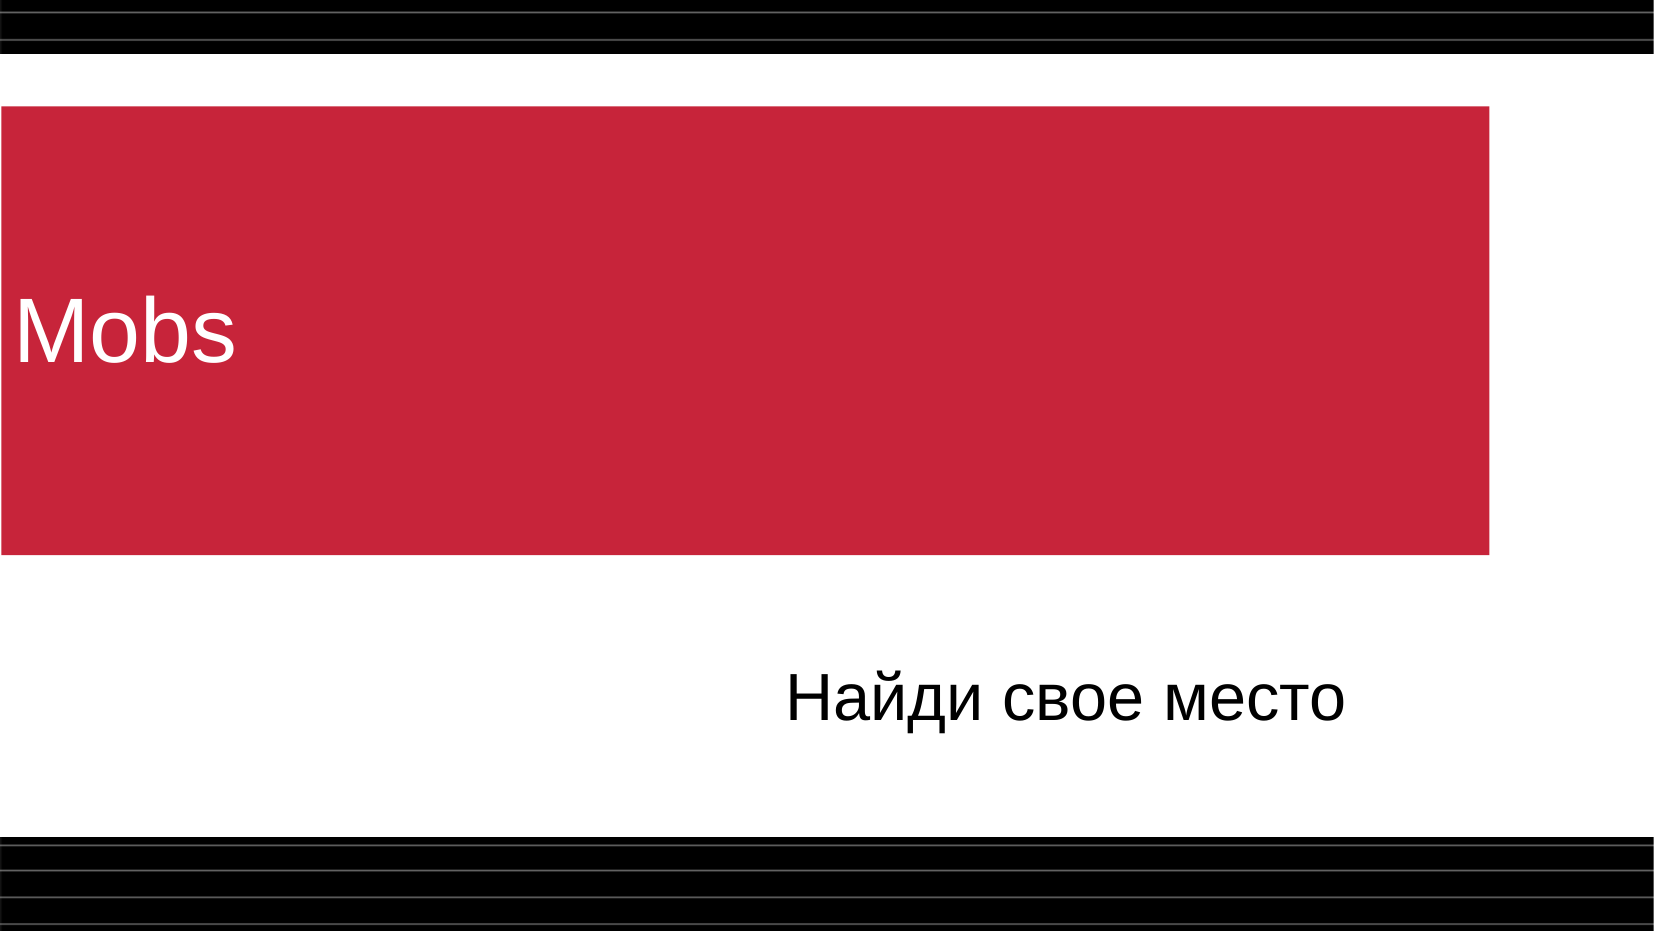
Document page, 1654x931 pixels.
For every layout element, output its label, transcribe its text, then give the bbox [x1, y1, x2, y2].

picture [0, 837, 1654, 931]
title Mobs [1, 106, 1490, 556]
subtitle Найди свое место [625, 590, 1489, 804]
picture [0, 0, 1654, 54]
